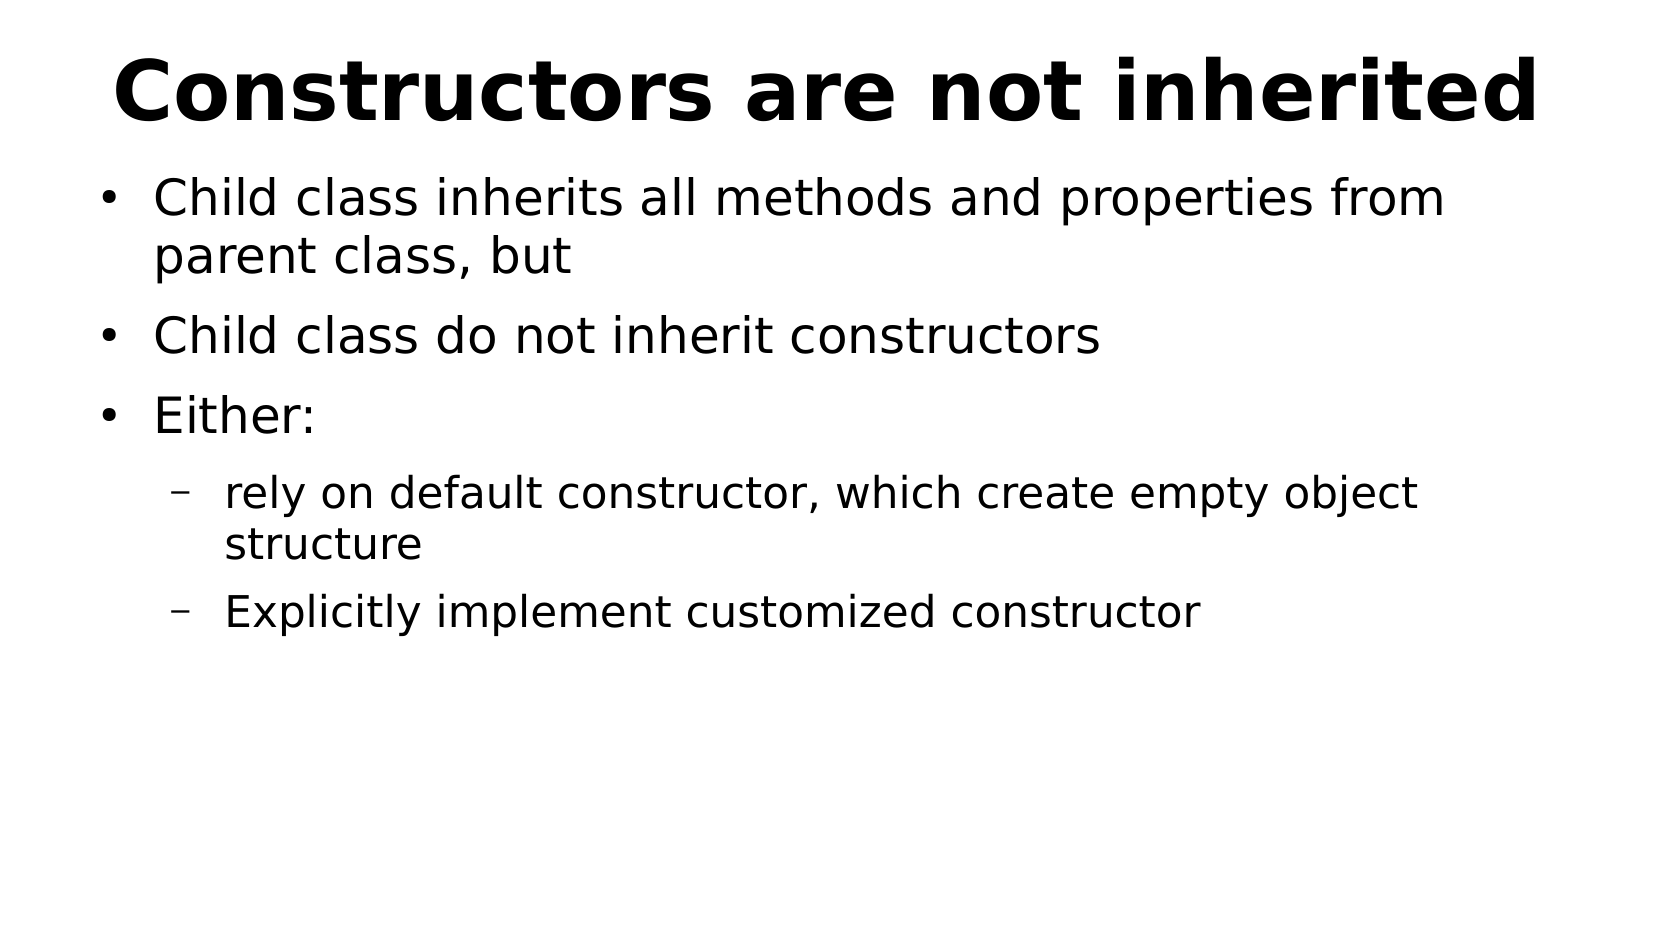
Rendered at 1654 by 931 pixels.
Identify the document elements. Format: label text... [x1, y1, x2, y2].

list Child class inherits all methods and properties from parent class, but Child class do not inherit constructors Either: rely on default constructor, which create empty object structure Explicitly implement customized constructor [82, 168, 1538, 889]
title Constructors are not inherited [82, 37, 1571, 147]
